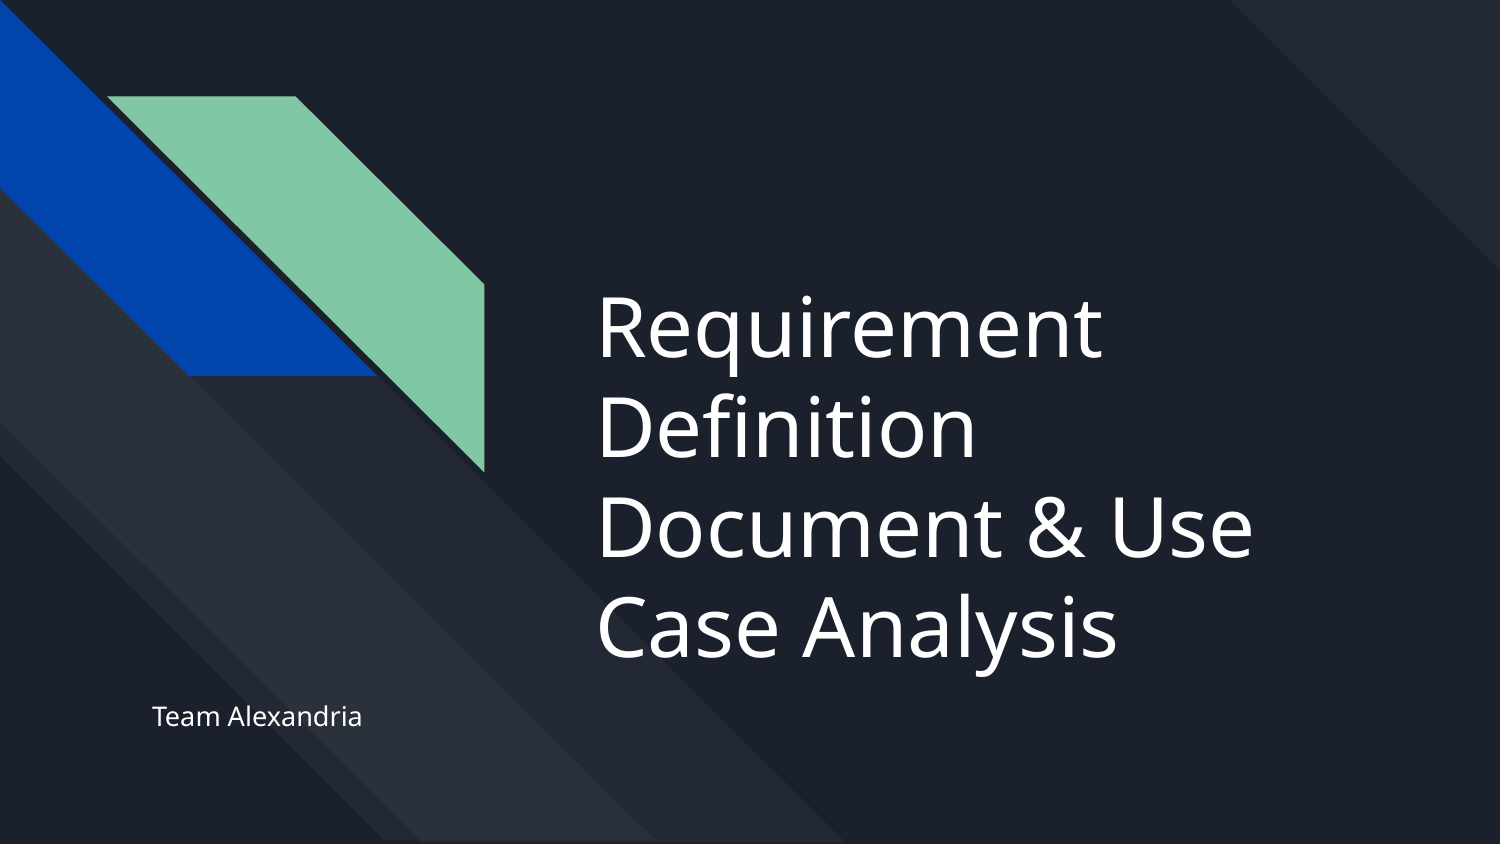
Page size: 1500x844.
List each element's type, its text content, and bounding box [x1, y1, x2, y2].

subtitle Team Alexandria [137, 683, 1292, 810]
title Requirement Definition Document & Use Case Analysis [580, 258, 1404, 518]
